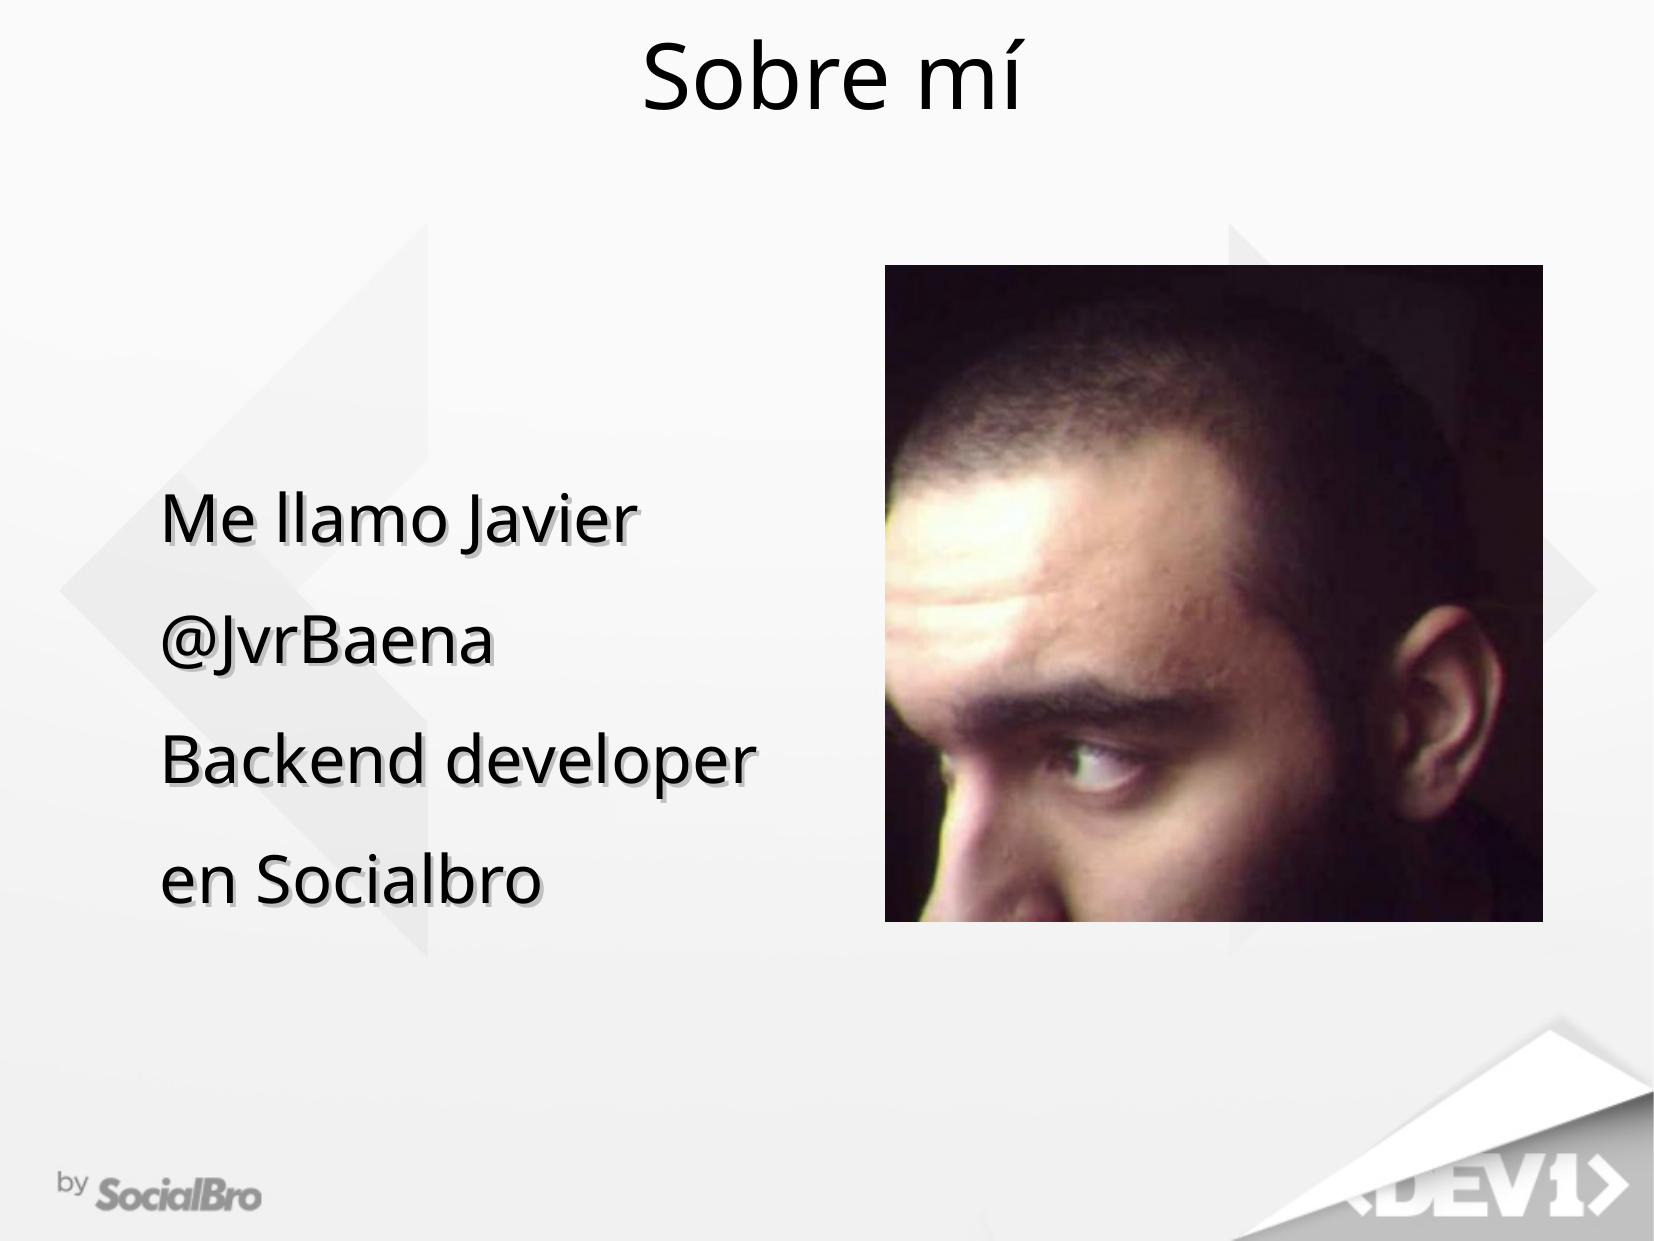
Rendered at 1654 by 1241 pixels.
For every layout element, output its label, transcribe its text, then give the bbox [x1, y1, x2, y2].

list Me llamo Javier @JvrBaena Backend developer en Socialbro [88, 231, 1571, 951]
picture [0, 0, 1654, 1241]
title Sobre mí [88, 0, 1577, 148]
